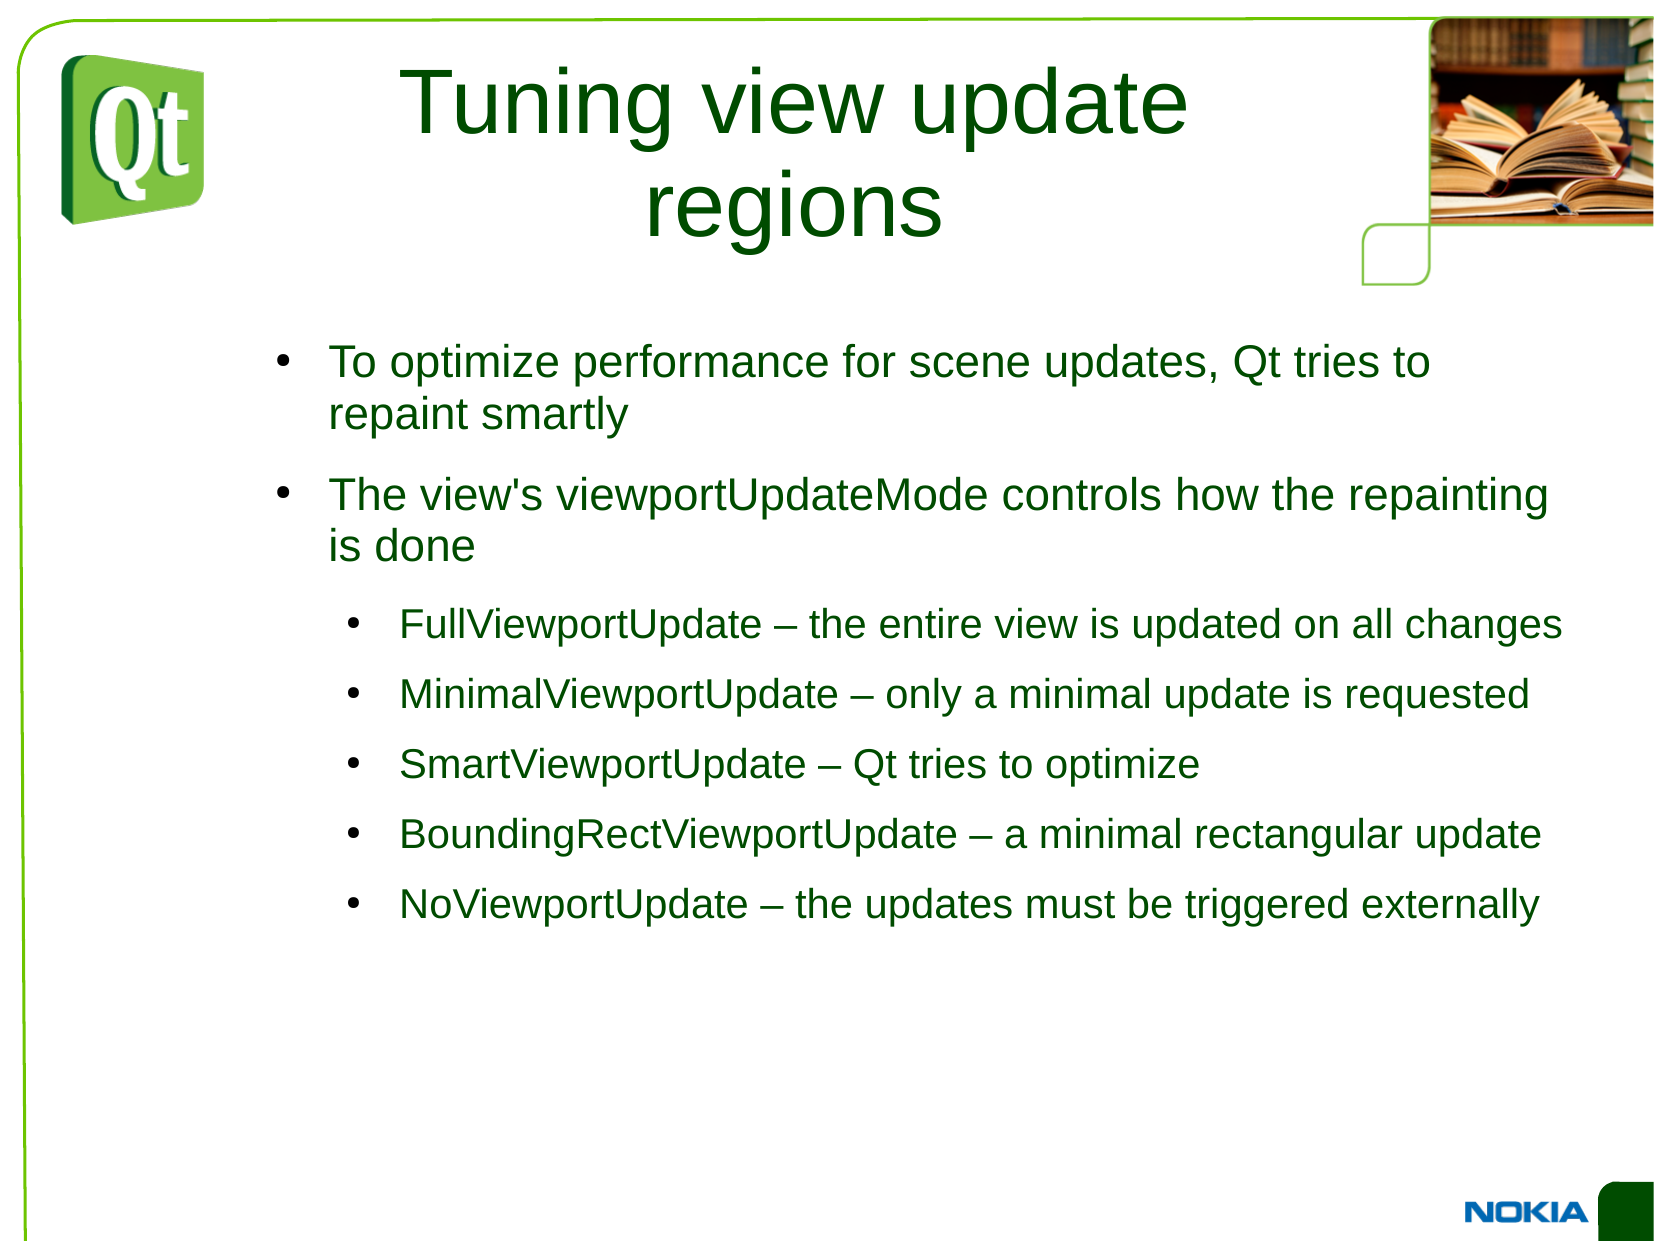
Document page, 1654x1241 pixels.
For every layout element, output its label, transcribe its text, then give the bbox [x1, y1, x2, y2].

picture [1465, 1201, 1589, 1223]
list To optimize performance for scene updates, Qt tries to repaint smartly The view's viewportUpdateMode controls how the repainting is done FullViewportUpdate – the entire view is updated on all changes MinimalViewportUpdate – only a minimal update is requested SmartViewportUpdate – Qt tries to optimize BoundingRectViewportUpdate – a minimal rectangular update NoViewportUpdate – the updates must be triggered externally [257, 336, 1577, 1085]
picture [61, 55, 204, 225]
title Tuning view update regions [257, 49, 1333, 257]
picture [1338, 5, 1654, 306]
